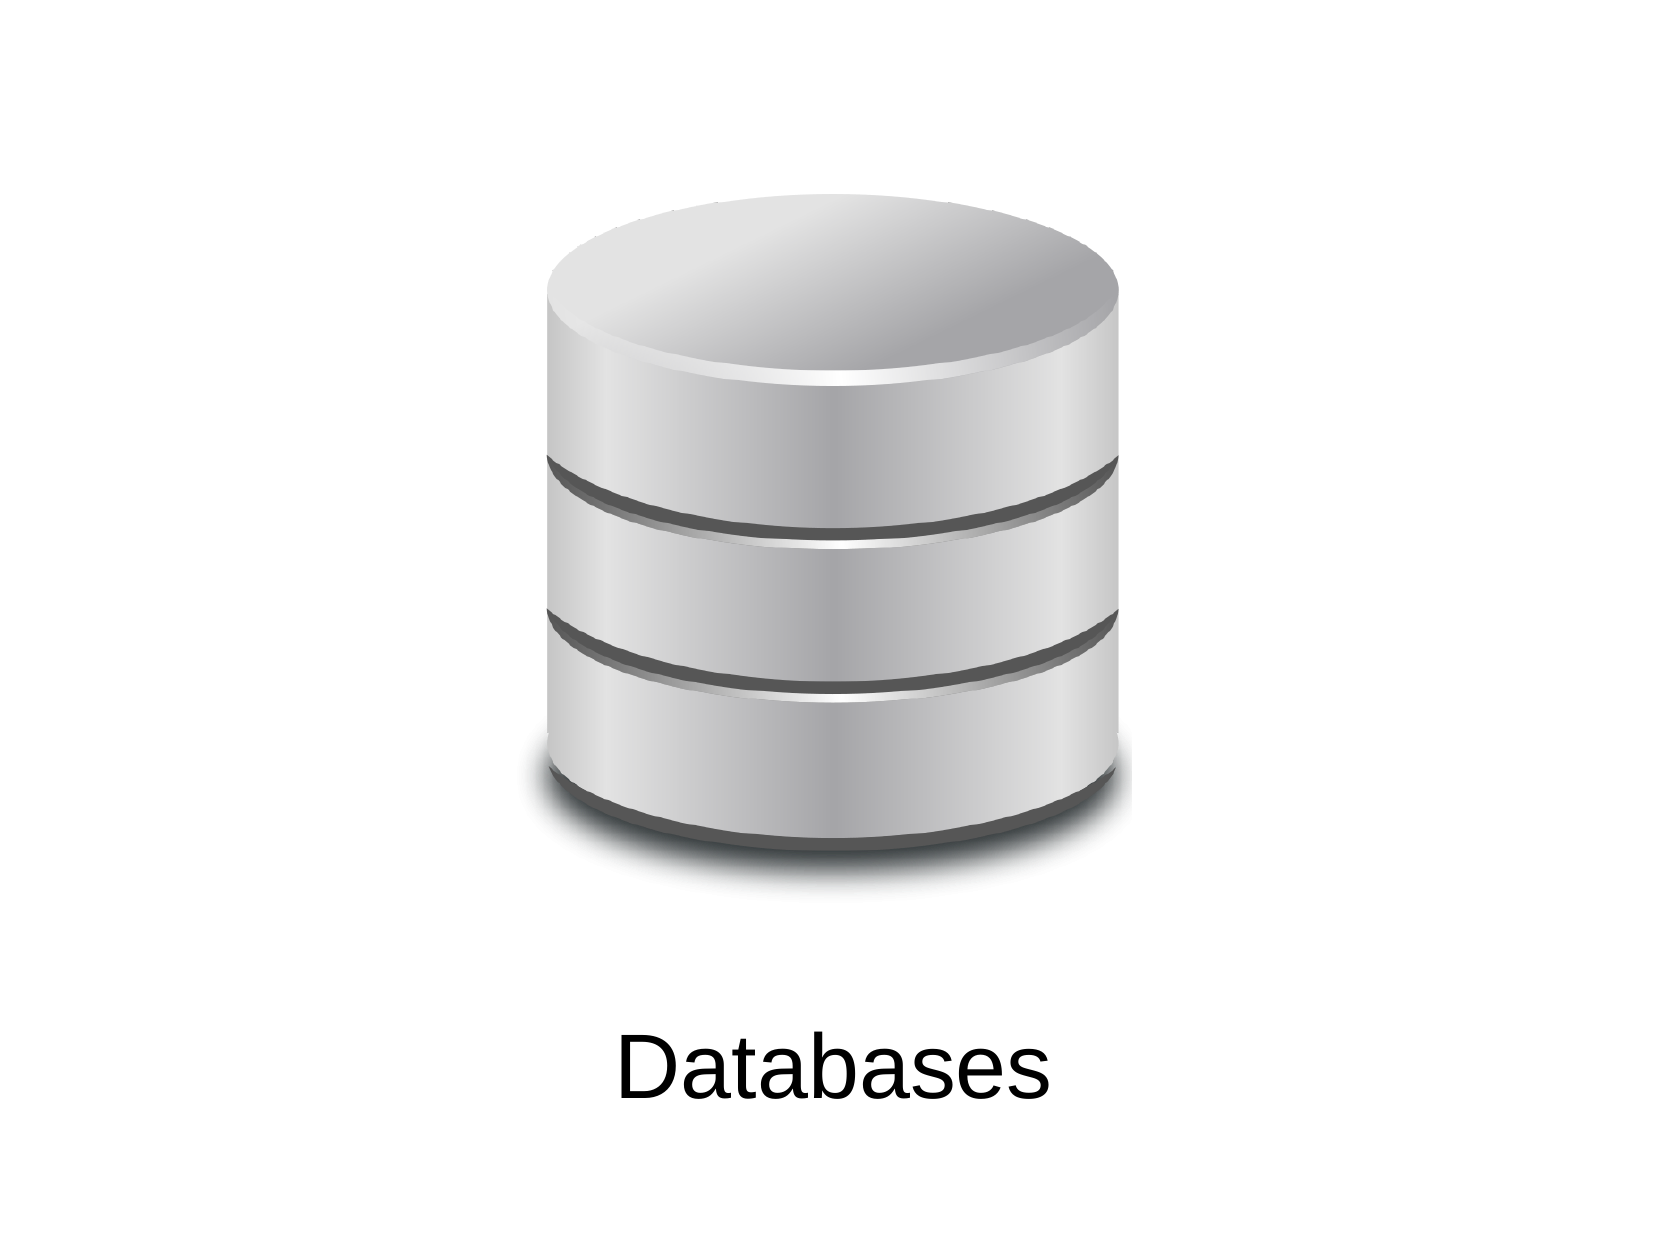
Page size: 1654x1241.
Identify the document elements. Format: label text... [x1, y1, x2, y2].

title Databases [90, 962, 1579, 1171]
picture [510, 194, 1156, 909]
